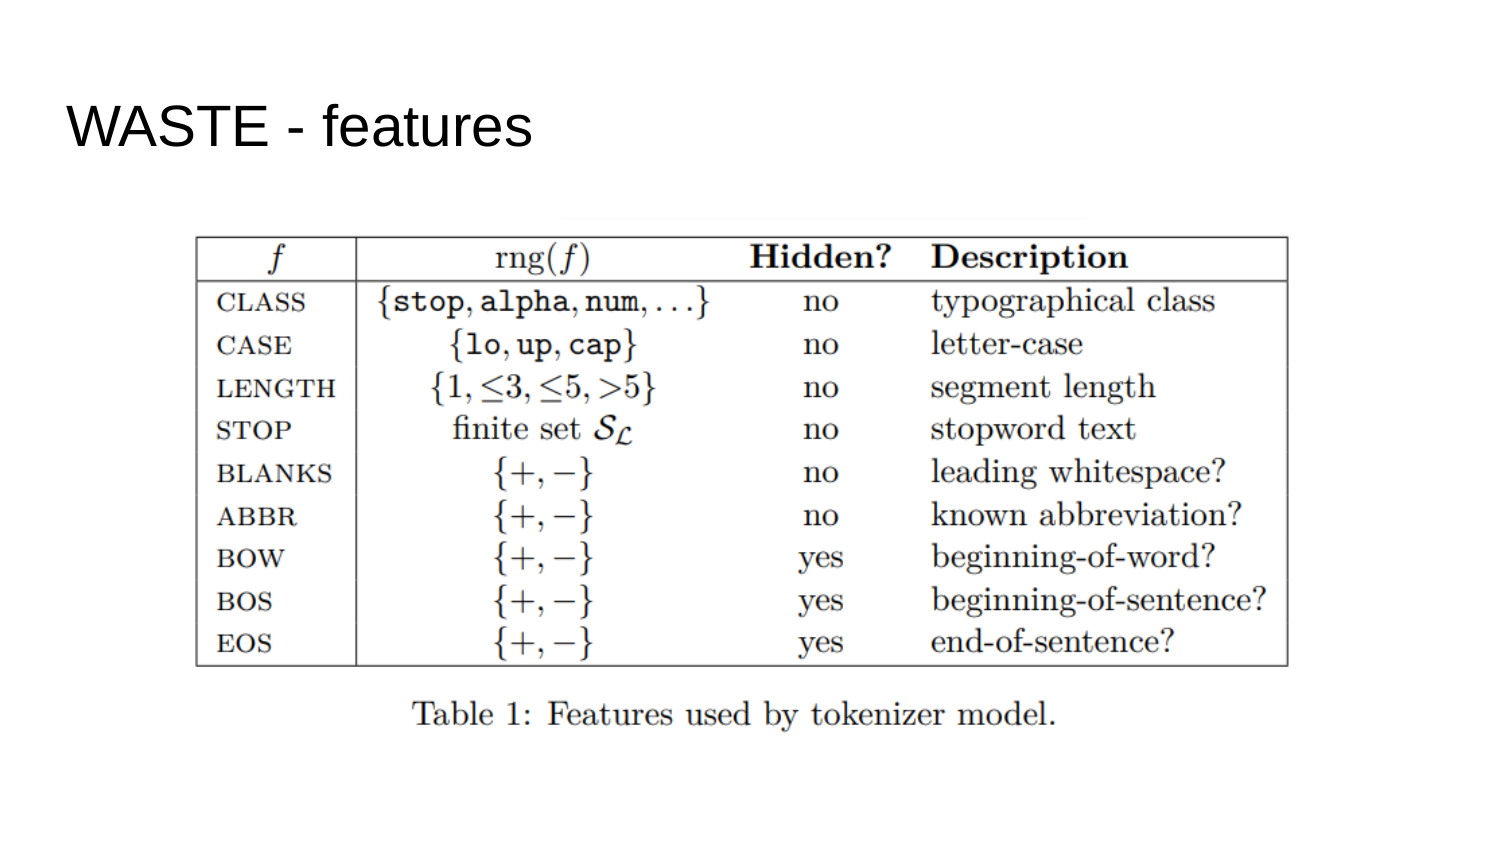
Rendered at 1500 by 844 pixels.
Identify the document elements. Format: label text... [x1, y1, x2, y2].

picture [155, 218, 1321, 760]
title WASTE - features [51, 72, 1449, 167]
